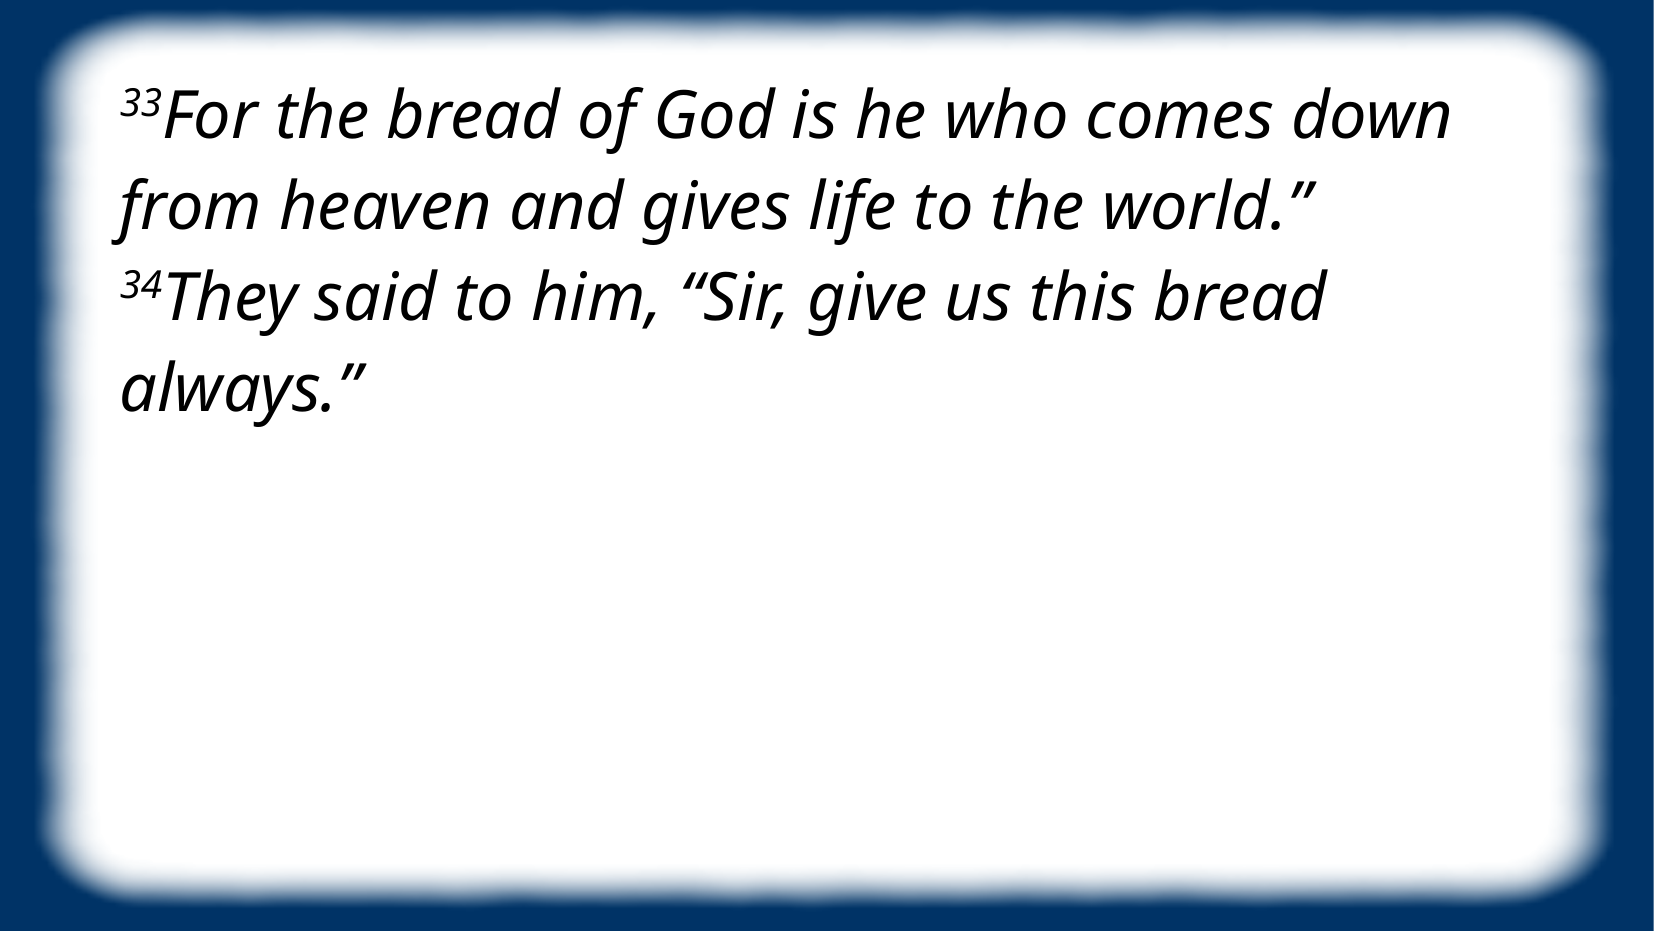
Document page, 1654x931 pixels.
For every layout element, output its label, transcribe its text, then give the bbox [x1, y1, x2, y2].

text_box 33For the bread of God is he who comes down from heaven and gives life to the world.” 34They said to him, “Sir, give us this bread always.” [105, 60, 1546, 430]
picture [0, 0, 1654, 931]
